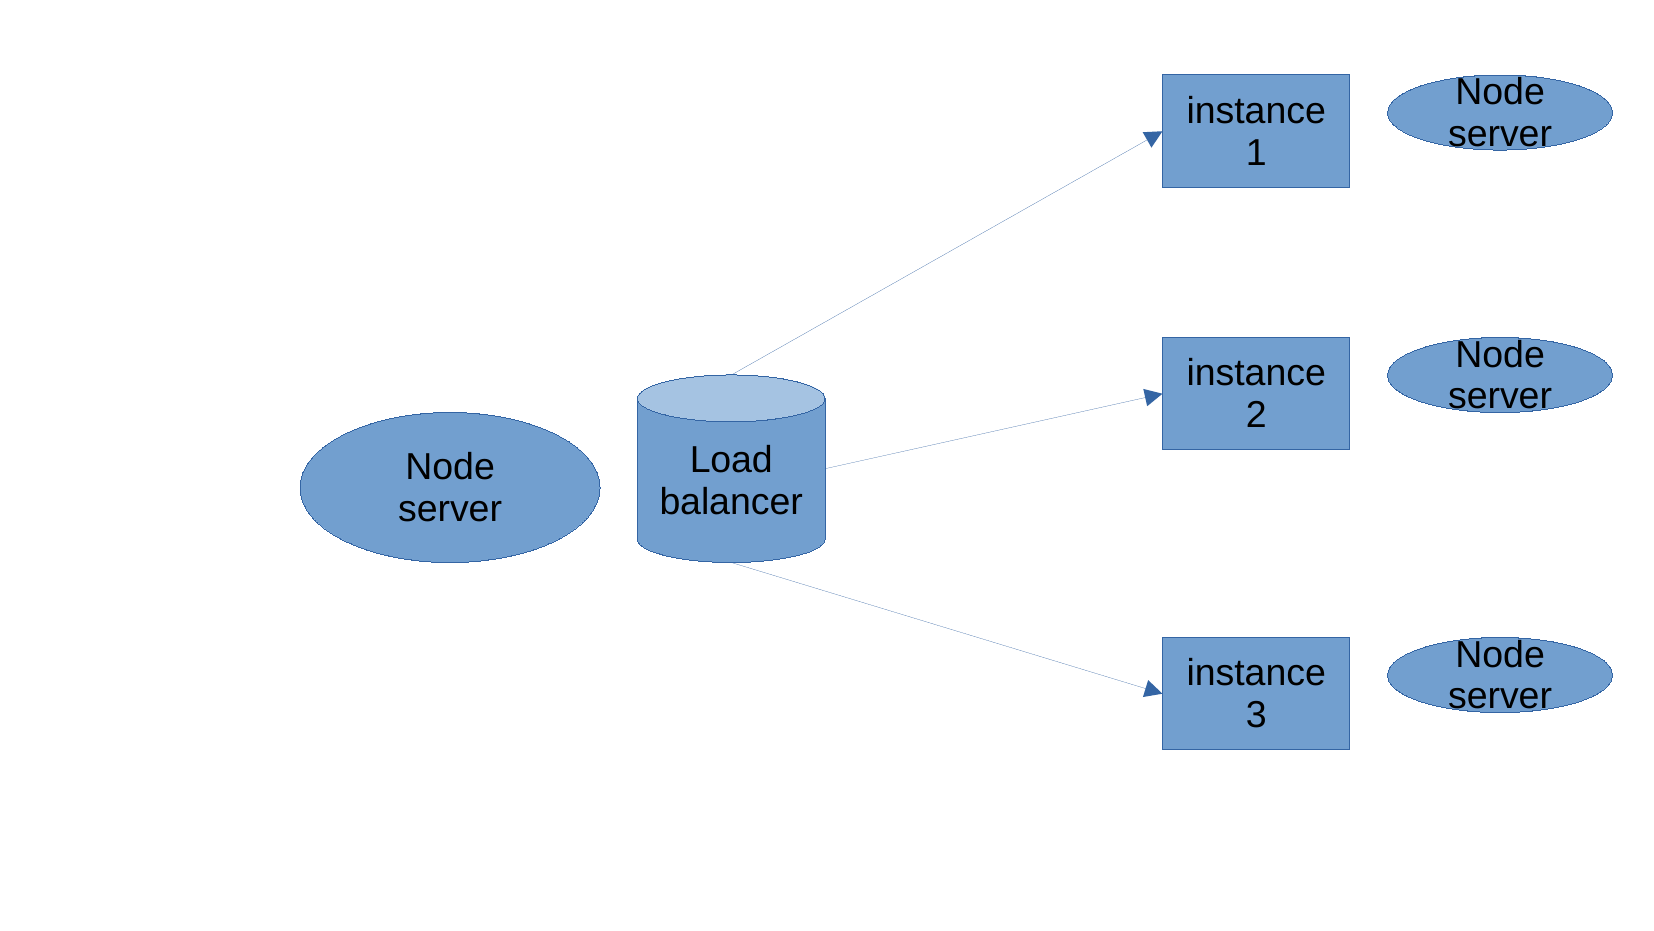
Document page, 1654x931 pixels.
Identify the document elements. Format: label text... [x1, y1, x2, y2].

text_box Node server [1387, 75, 1613, 151]
text_box Node server [300, 412, 601, 563]
text_box Node server [1387, 637, 1613, 713]
text_box Node server [1387, 337, 1613, 413]
text_box instance2 [1162, 337, 1350, 450]
text_box instance1 [1162, 74, 1350, 188]
text_box Load balancer [637, 399, 826, 563]
text_box instance3 [1162, 637, 1350, 750]
